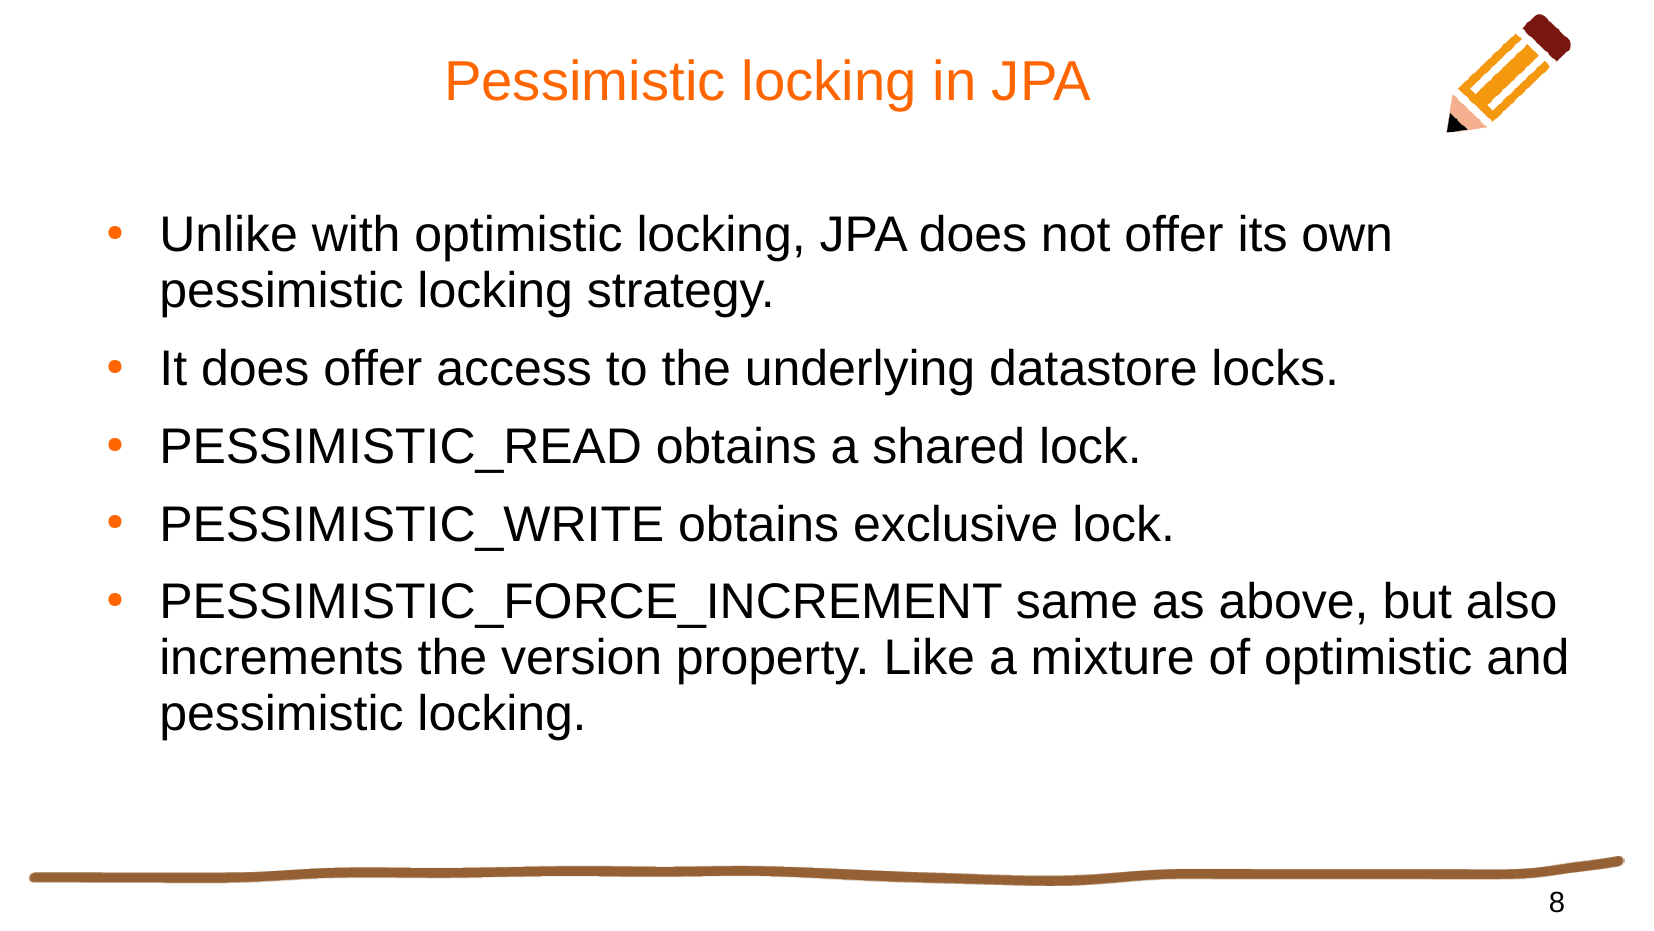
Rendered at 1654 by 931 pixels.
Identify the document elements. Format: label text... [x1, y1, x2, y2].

picture [29, 856, 1625, 886]
list Unlike with optimistic locking, JPA does not offer its own pessimistic locking strategy. It does offer access to the underlying datastore locks. PESSIMISTIC_READ obtains a shared lock. PESSIMISTIC_WRITE obtains exclusive lock. PESSIMISTIC_FORCE_INCREMENT same as above, but also increments the version property. Like a mixture of optimistic and pessimistic locking. [88, 206, 1595, 857]
picture [1446, 14, 1571, 133]
title Pessimistic locking in JPA [88, 29, 1447, 133]
